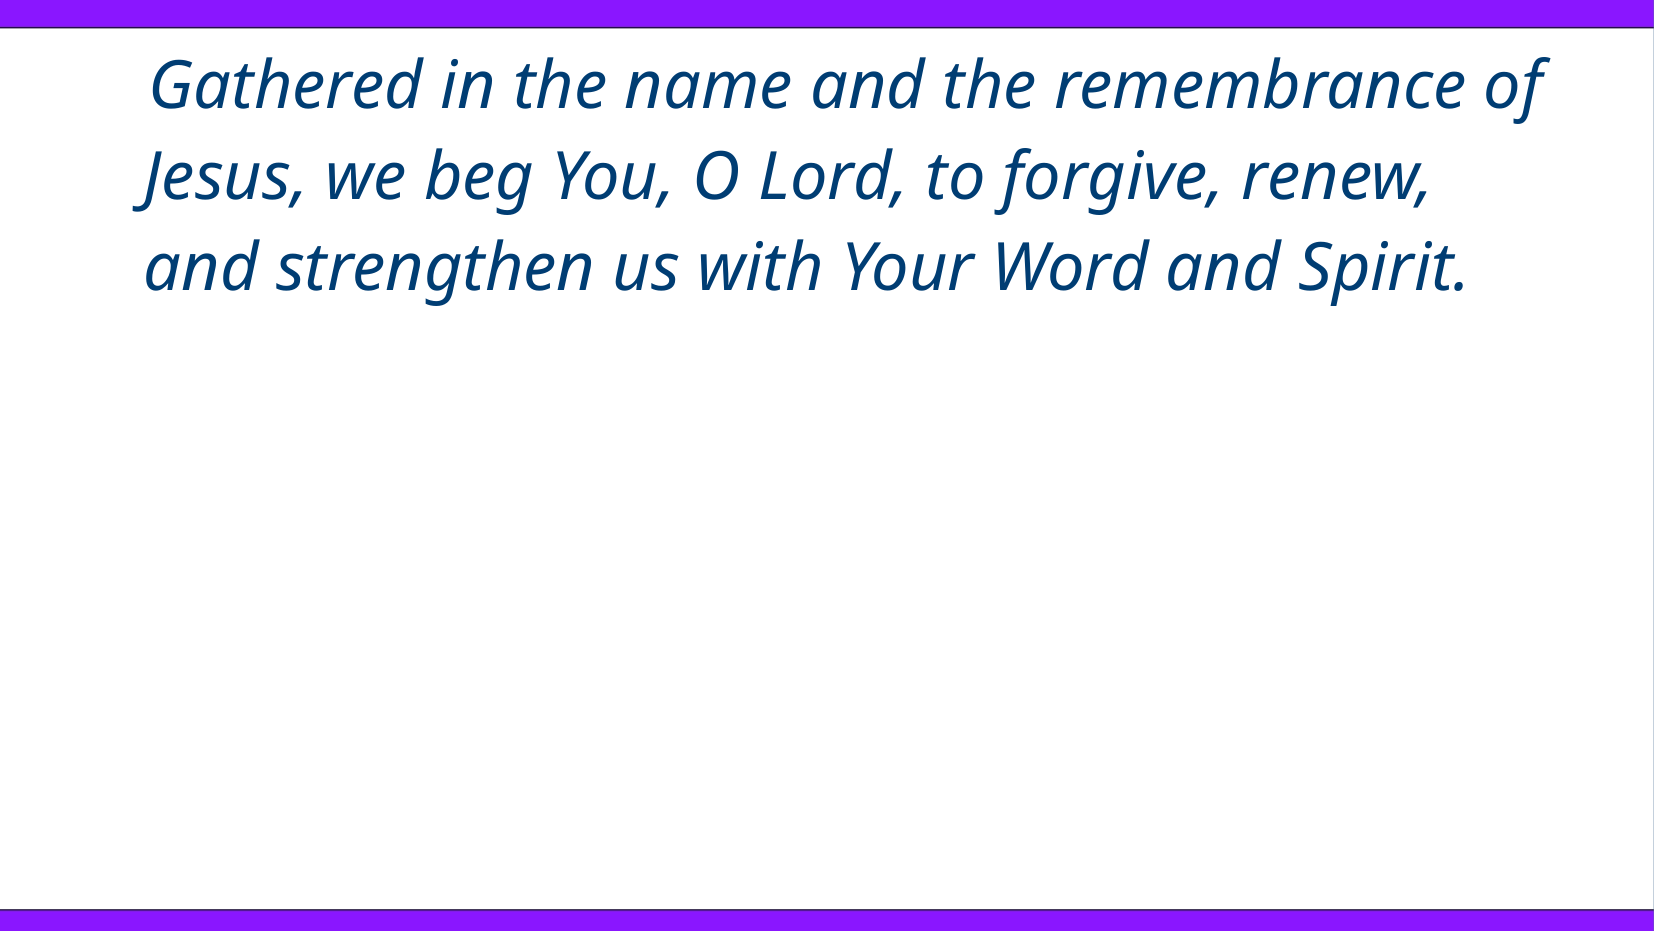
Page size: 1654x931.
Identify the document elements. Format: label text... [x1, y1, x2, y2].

picture [0, 0, 1654, 931]
text_box Gathered in the name and the remembrance of Jesus, we beg You, O Lord, to forgive, renew, and strengthen us with Your Word and Spirit. [60, 30, 1591, 338]
